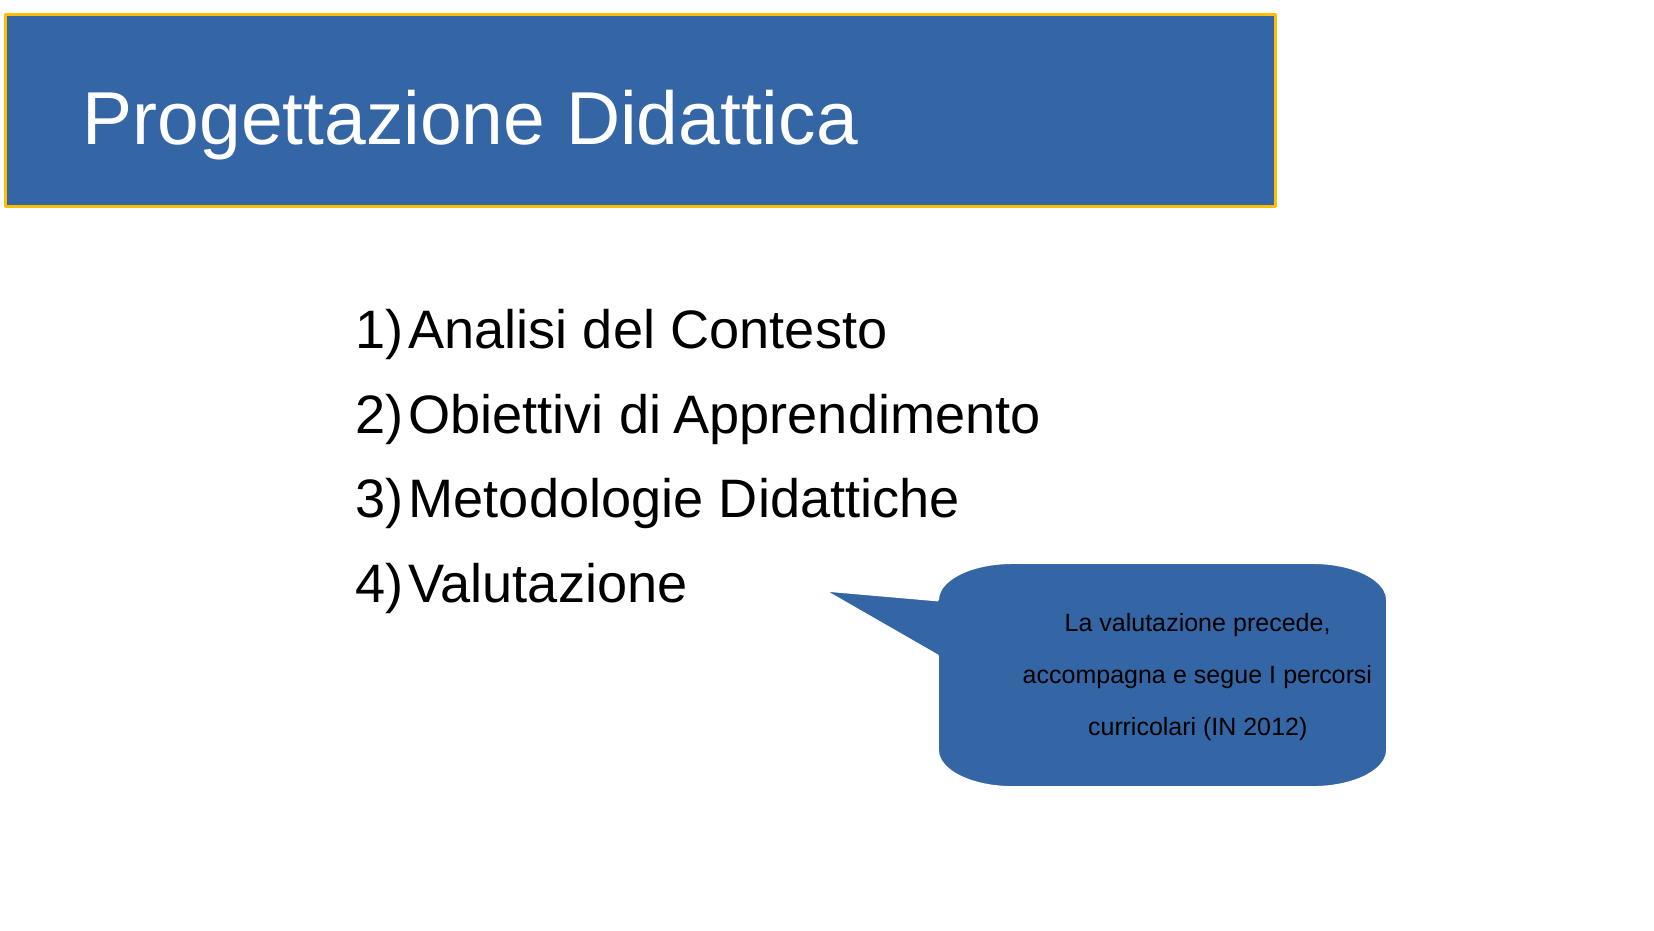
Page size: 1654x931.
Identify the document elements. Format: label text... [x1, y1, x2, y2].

text_box La valutazione precede, accompagna e segue I percorsi curricolari (IN 2012) [822, 562, 1388, 788]
list Analisi del Contesto Obiettivi di Apprendimento Metodologie Didattiche Valutazione [337, 300, 1074, 627]
title Progettazione Didattica [82, 44, 1235, 192]
